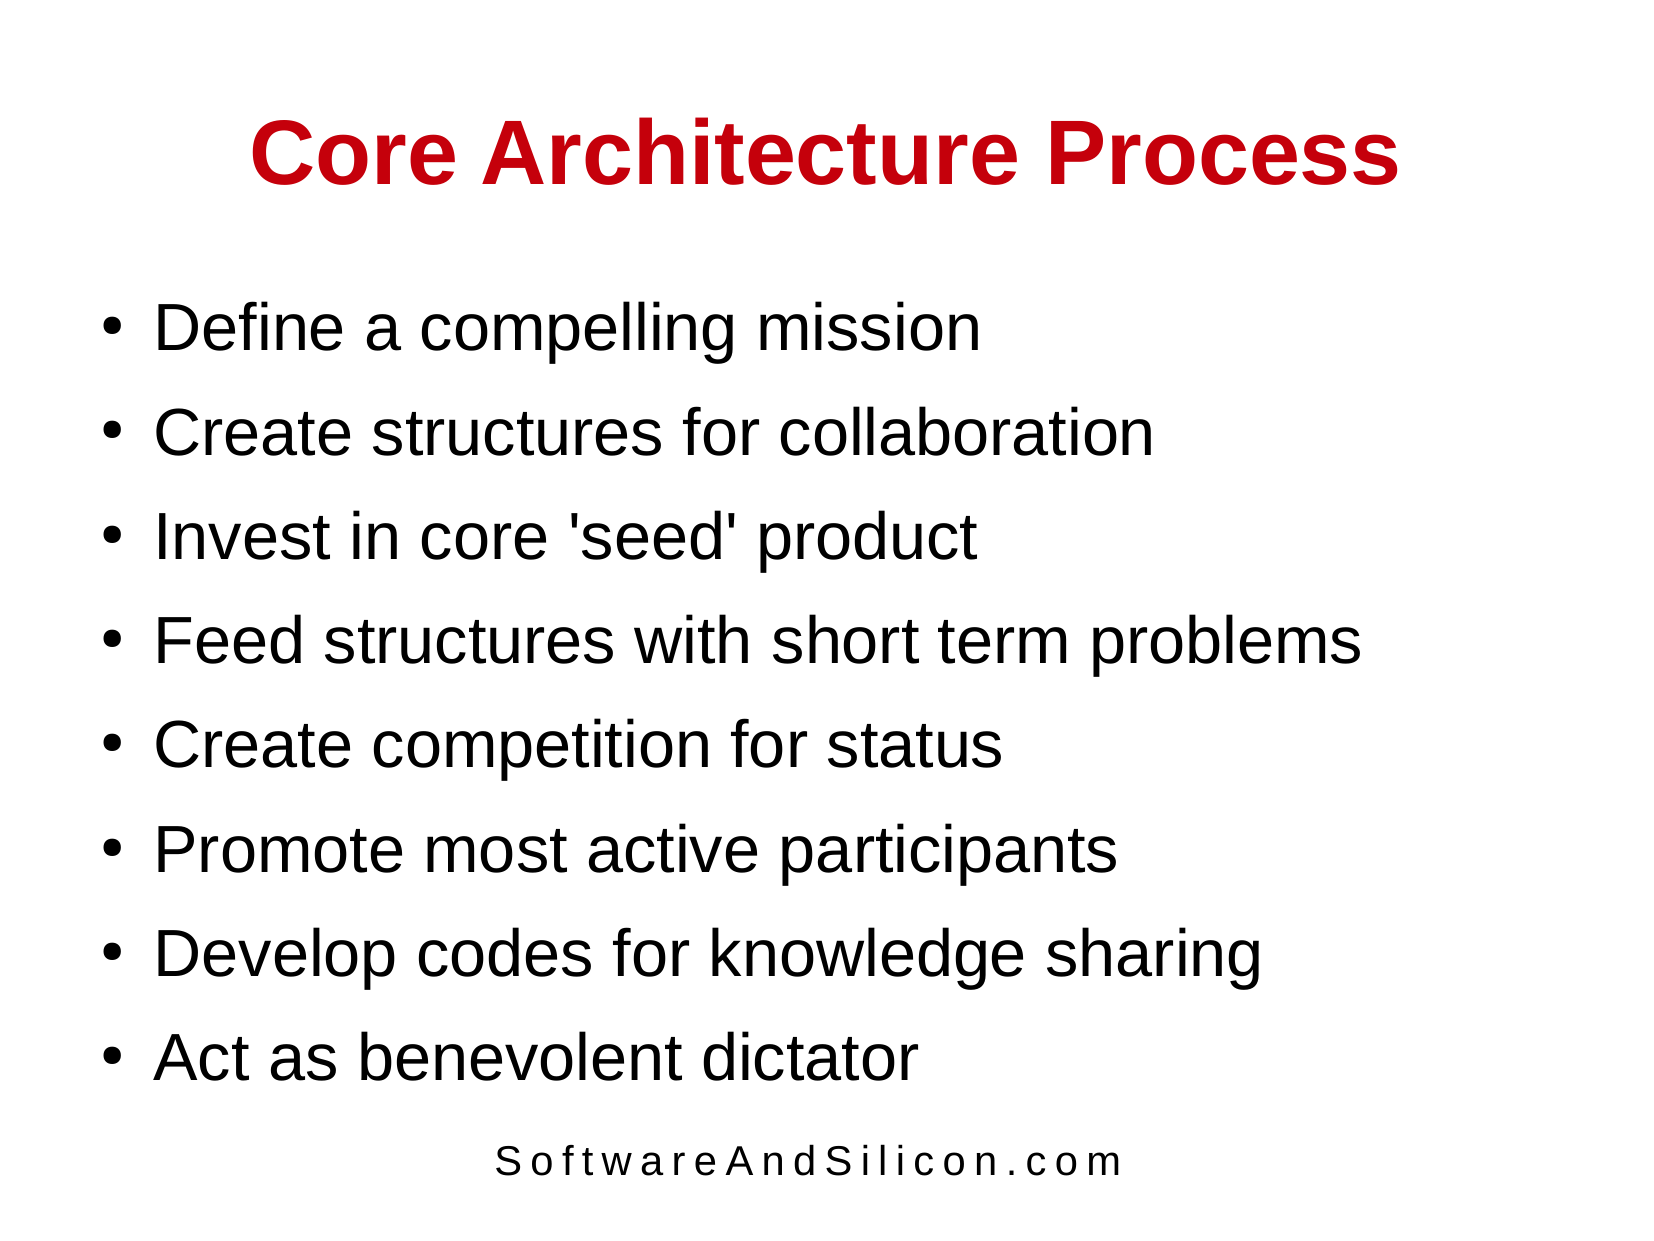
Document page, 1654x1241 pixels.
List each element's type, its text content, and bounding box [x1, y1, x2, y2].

list Define a compelling mission Create structures for collaboration Invest in core 'seed' product Feed structures with short term problems Create competition for status Promote most active participants Develop codes for knowledge sharing Act as benevolent dictator [82, 290, 1571, 1096]
title Core Architecture Process [82, 56, 1571, 250]
